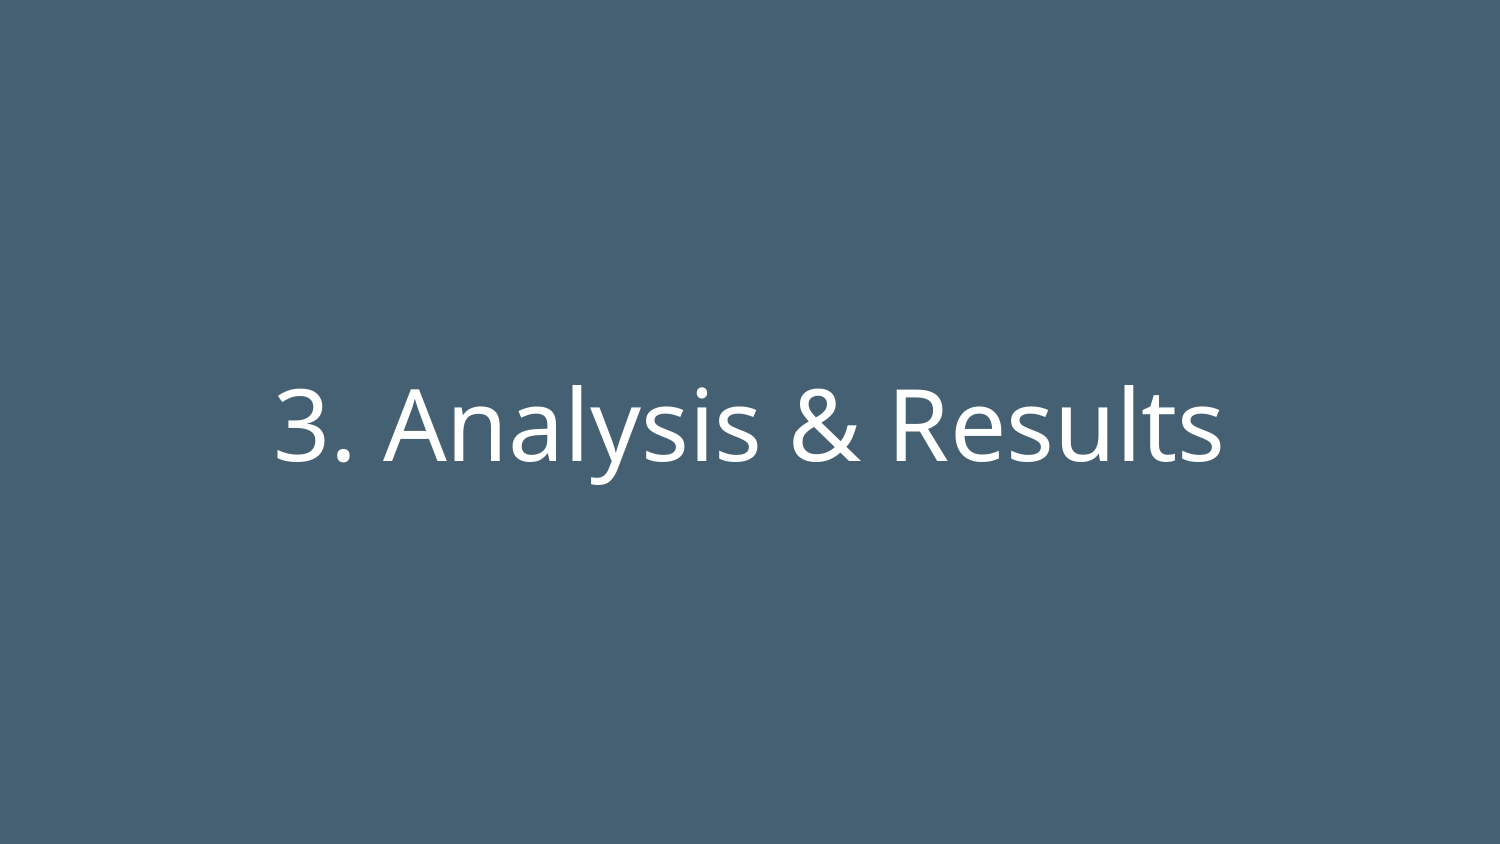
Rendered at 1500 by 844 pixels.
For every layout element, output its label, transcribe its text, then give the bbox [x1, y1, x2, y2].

text_box 3. Analysis & Results [123, 253, 1377, 591]
